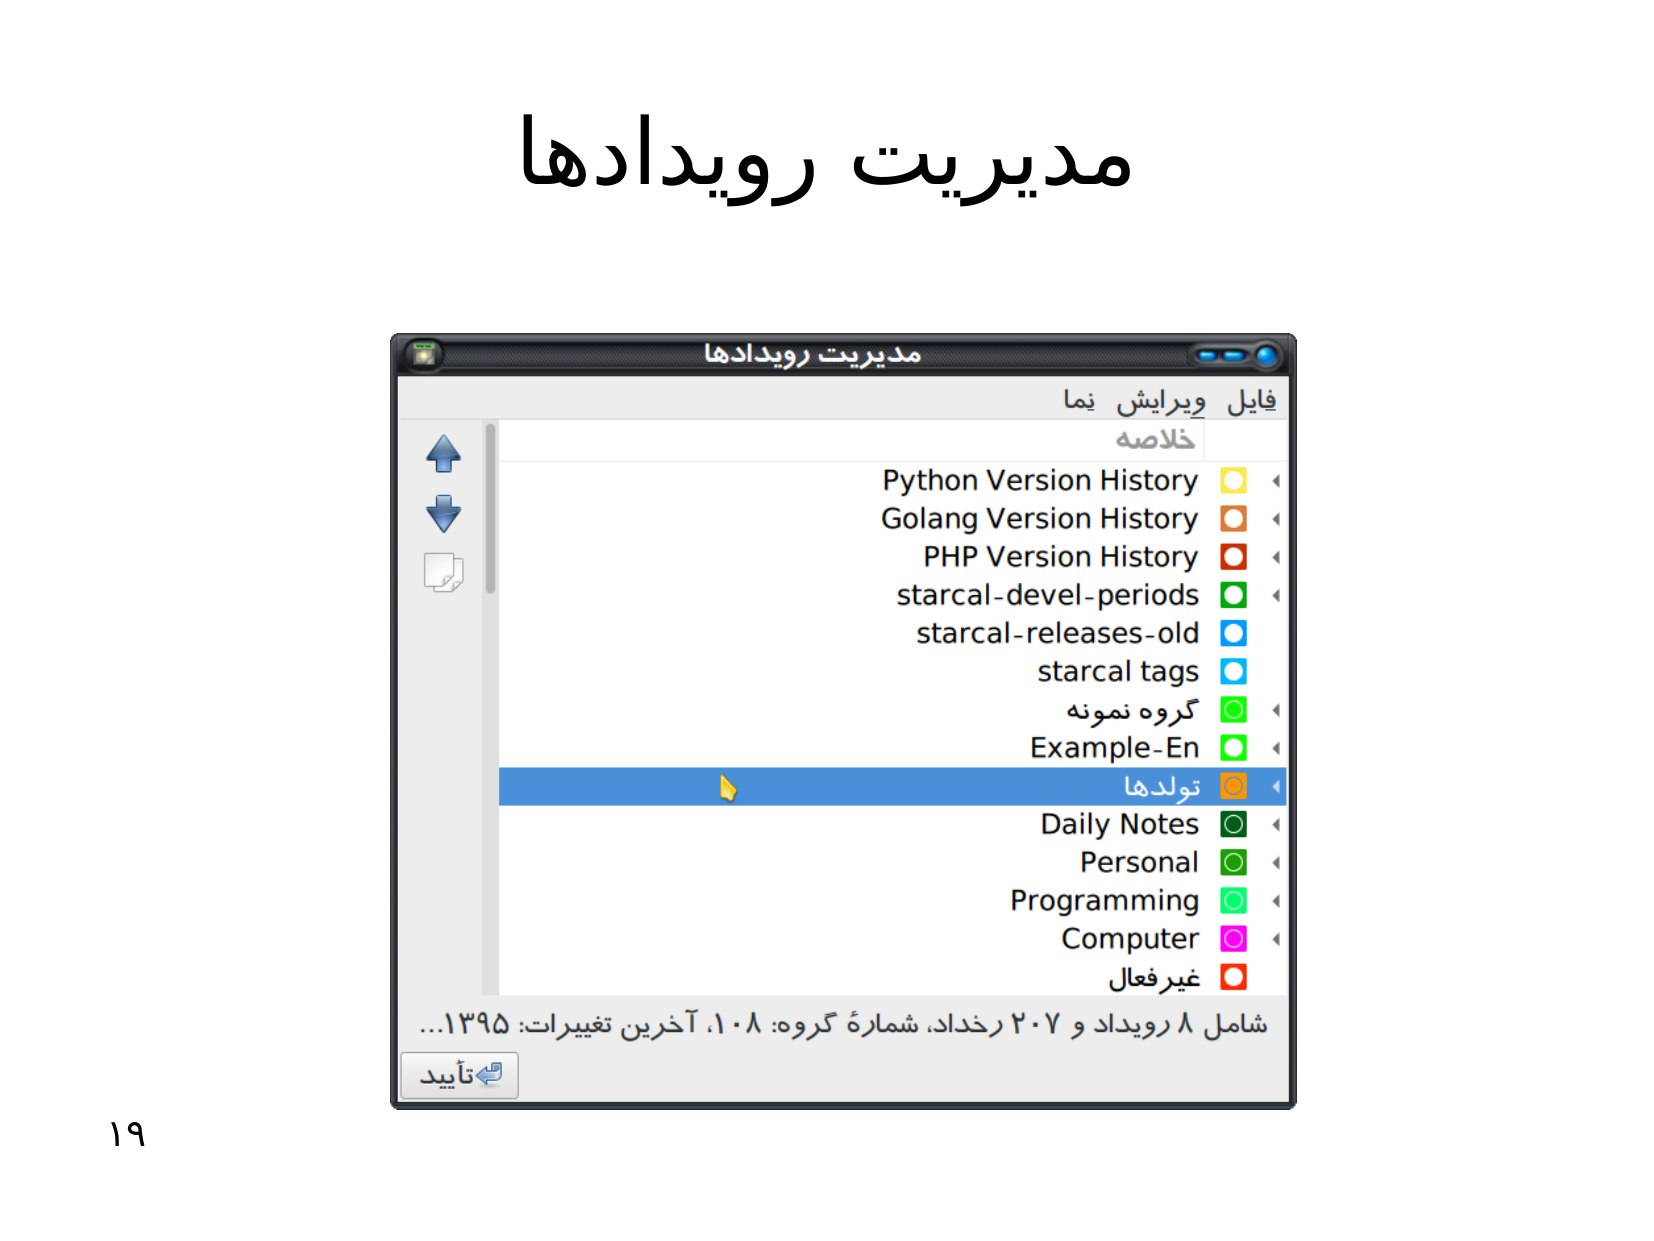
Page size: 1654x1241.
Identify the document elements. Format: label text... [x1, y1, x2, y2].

title مدیریت رویدادها [82, 49, 1571, 257]
picture [390, 333, 1297, 1111]
text_box ۱۹ [91, 1104, 157, 1175]
